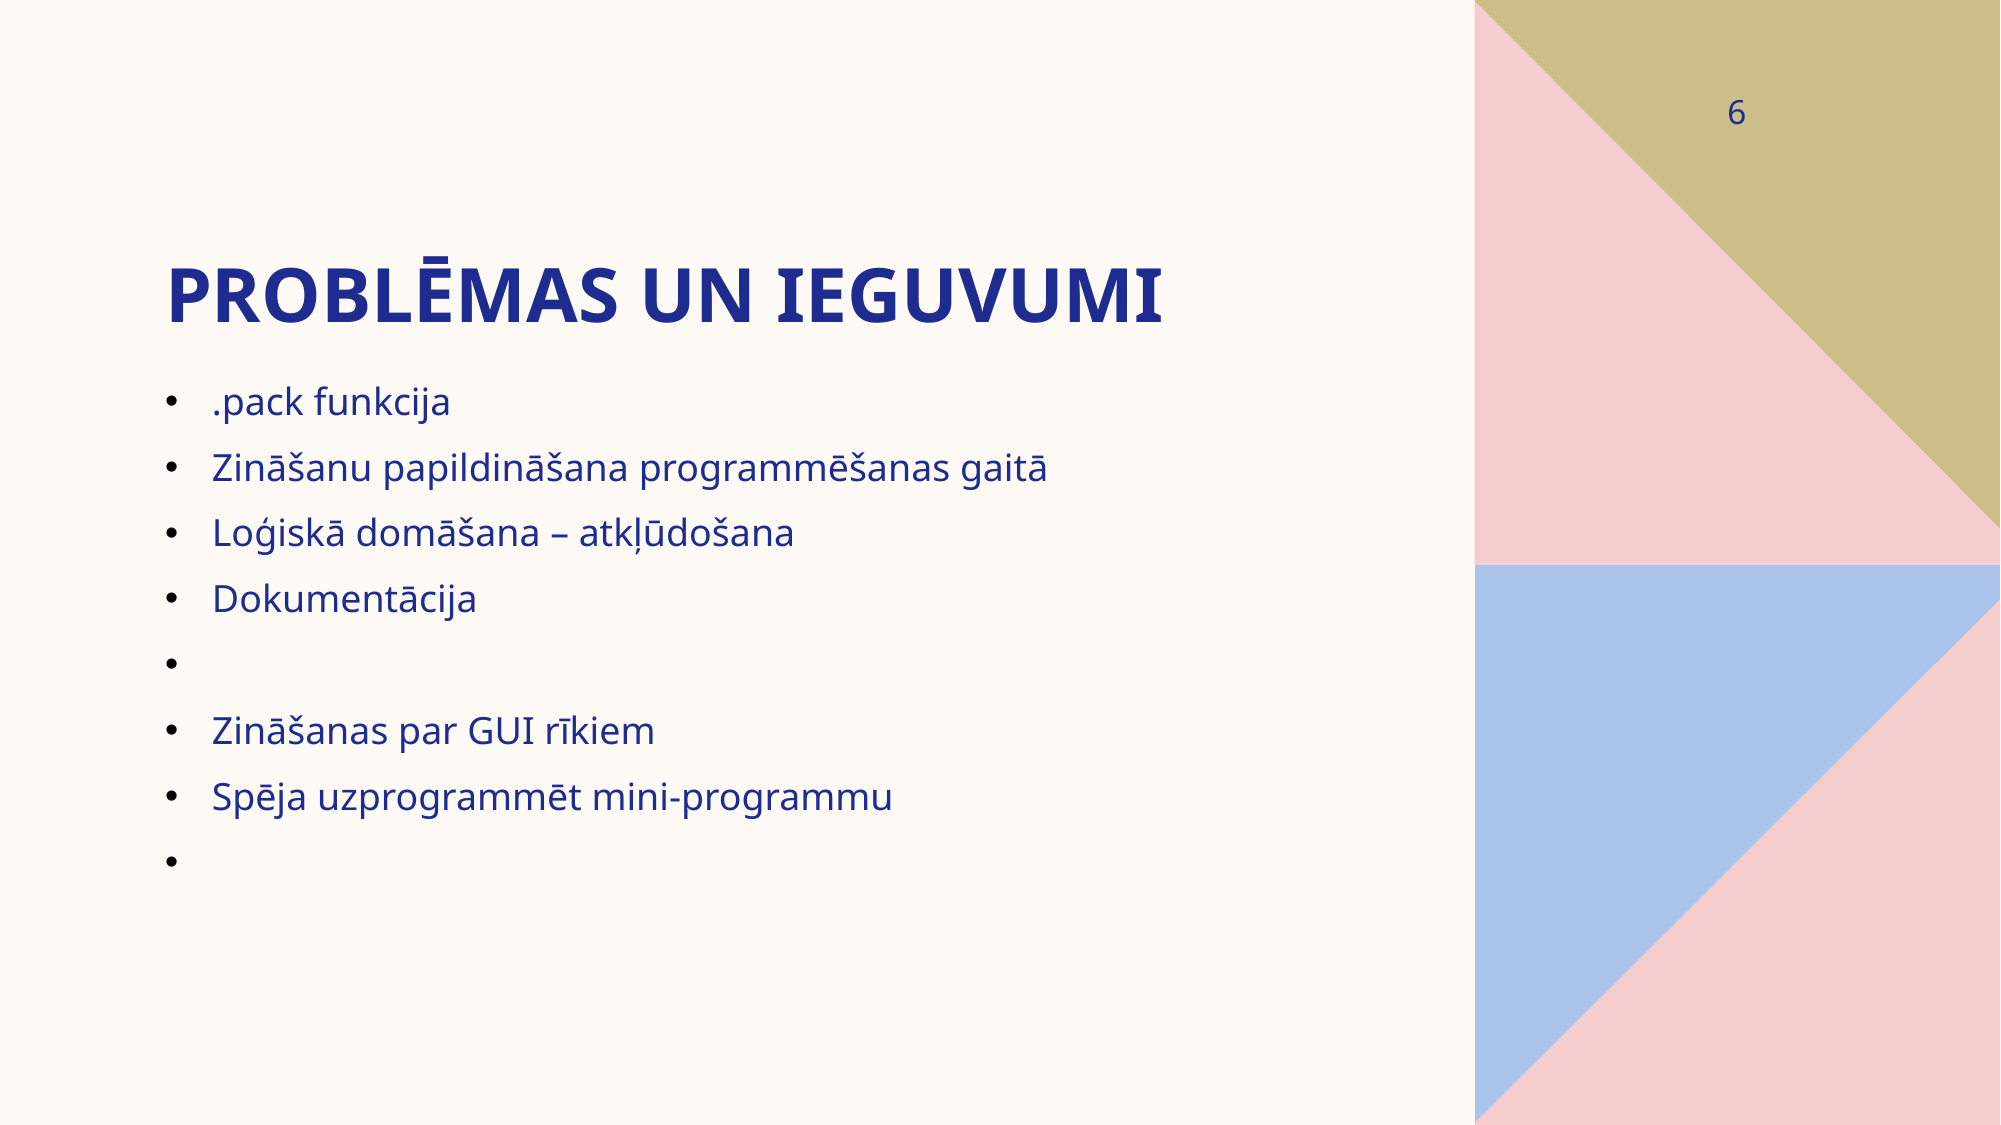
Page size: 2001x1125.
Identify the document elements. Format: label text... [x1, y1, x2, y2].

title pROBLĒMAS un ieguvumi [150, 136, 1429, 338]
text_box [1712, 75, 1875, 153]
list .pack funkcija Zināšanu papildināšana programmēšanas gaitā Loģiskā domāšana – atkļūdošana Dokumentācija Zināšanas par GUI rīkiem Spēja uzprogrammēt mini-programmu [150, 377, 1326, 989]
